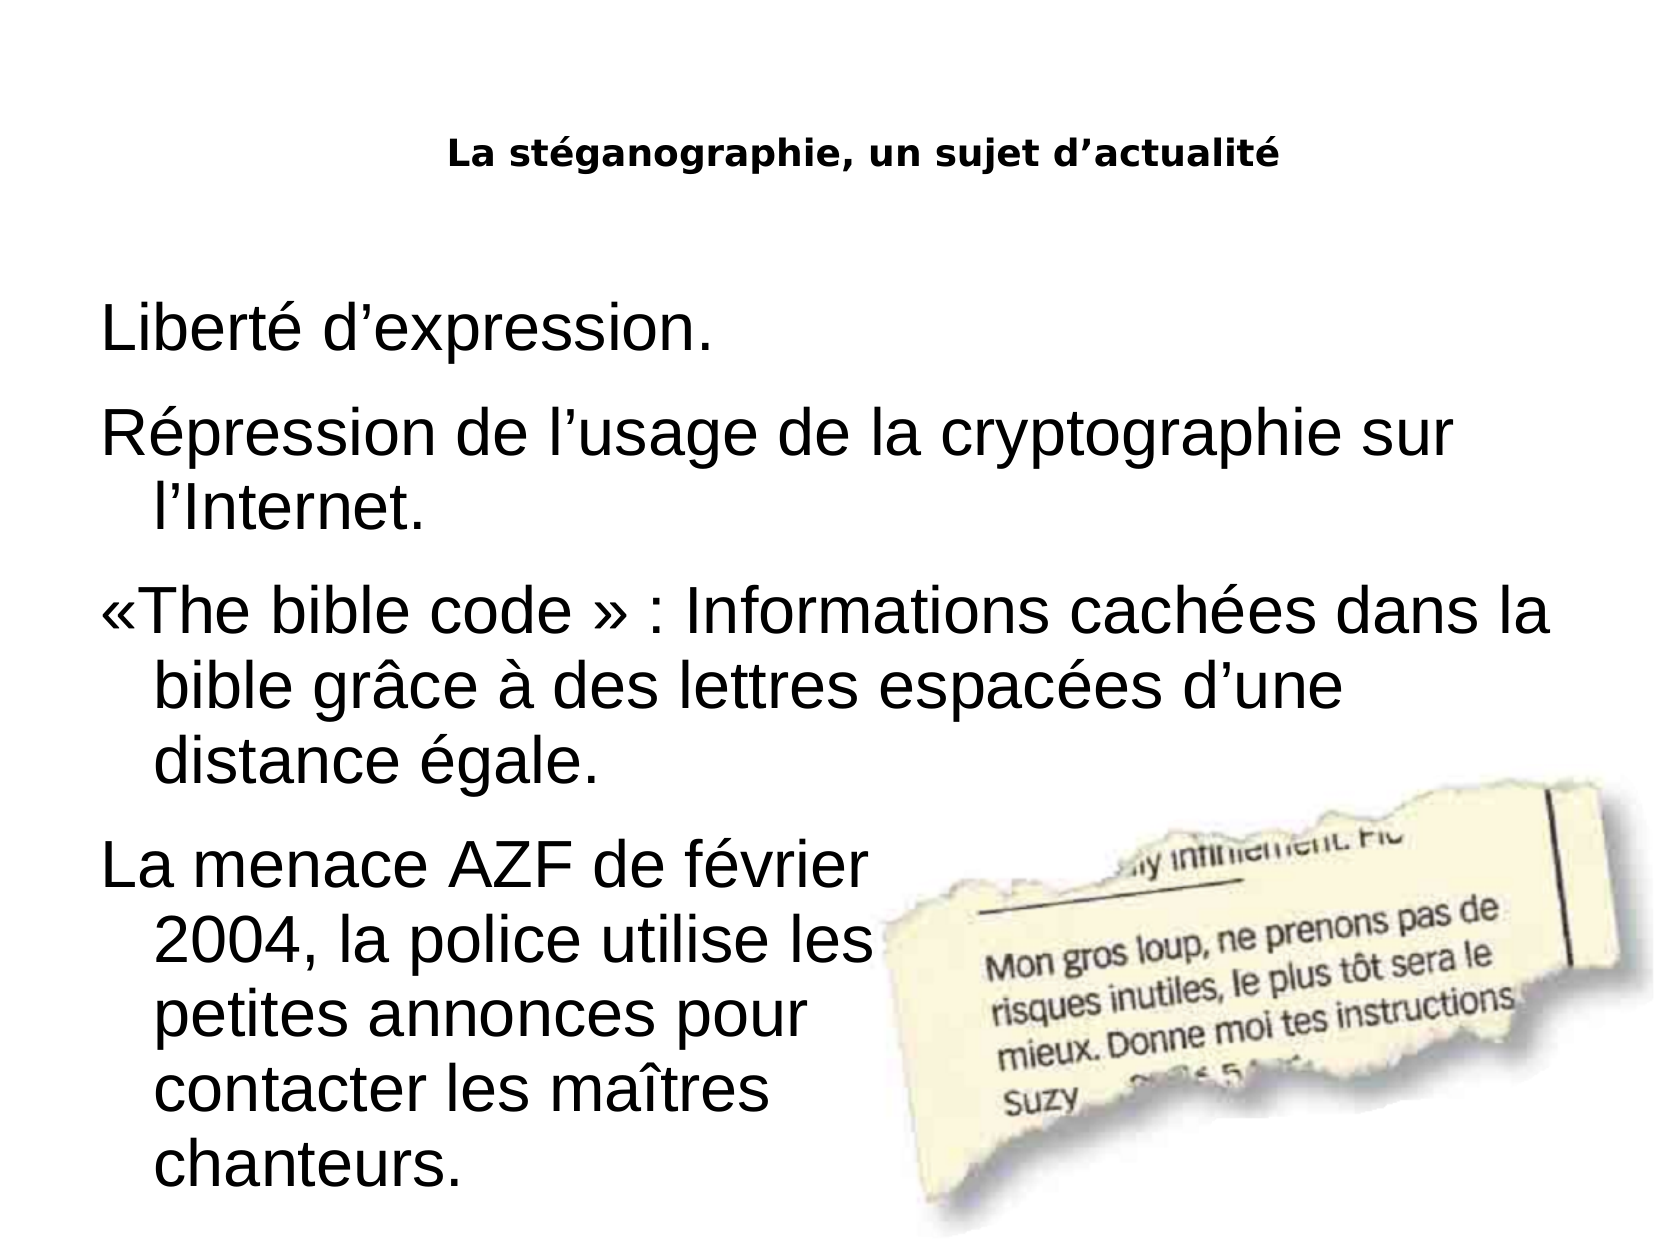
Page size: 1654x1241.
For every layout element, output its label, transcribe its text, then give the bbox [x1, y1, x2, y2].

list Liberté d’expression. Répression de l’usage de la cryptographie sur l’Internet. «The bible code » : Informations cachées dans la bible grâce à des lettres espacées d’une distance égale. [82, 290, 1571, 826]
title La stéganographie, un sujet d’actualité [82, 56, 1571, 250]
list La menace AZF de février 2004, la police utilise les petites annonces pour contacter les maîtres chanteurs. [82, 826, 1034, 1201]
picture [856, 763, 1654, 1241]
